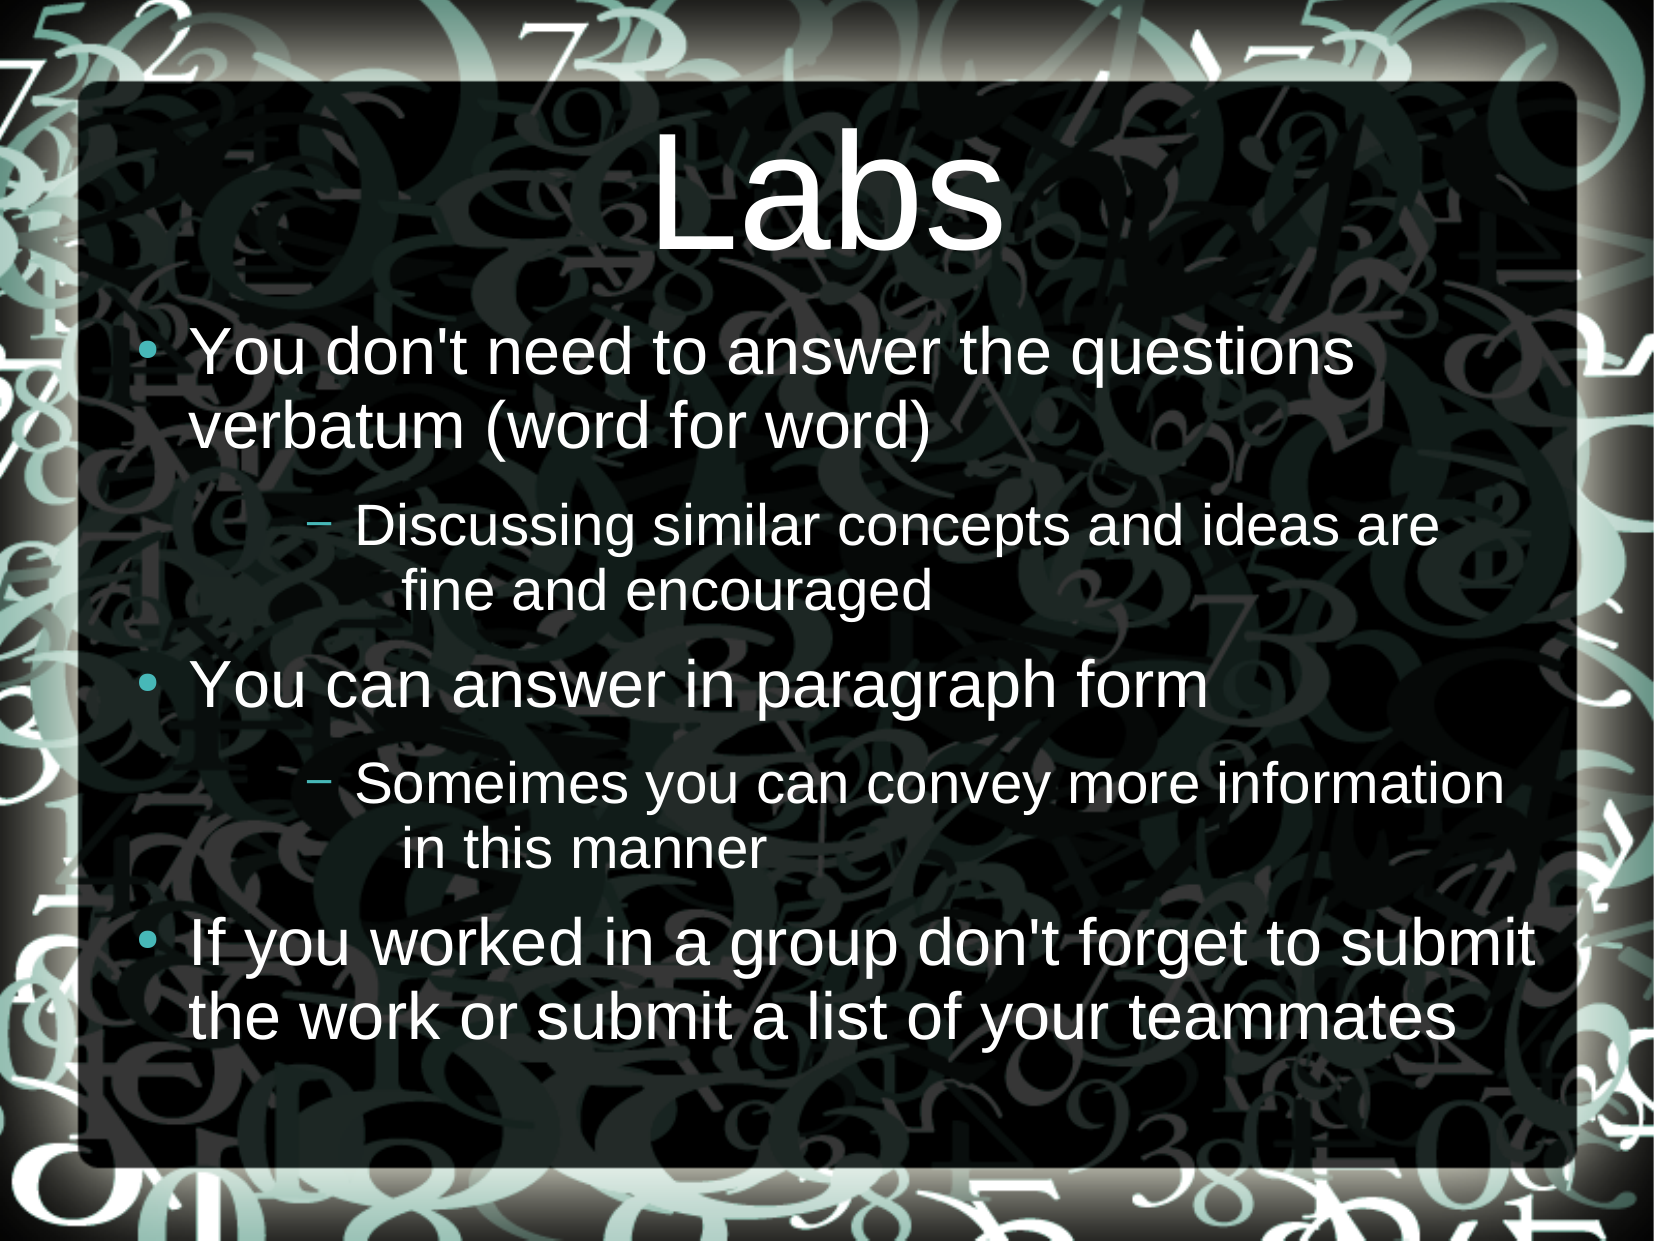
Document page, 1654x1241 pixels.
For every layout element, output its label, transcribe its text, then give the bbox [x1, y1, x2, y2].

picture [0, 0, 1654, 1241]
title Labs [82, 88, 1571, 296]
list You don't need to answer the questions verbatum (word for word) Discussing similar concepts and ideas are fine and encouraged You can answer in paragraph form Someimes you can convey more information in this manner If you worked in a group don't forget to submit the work or submit a list of your teammates [118, 313, 1542, 1054]
